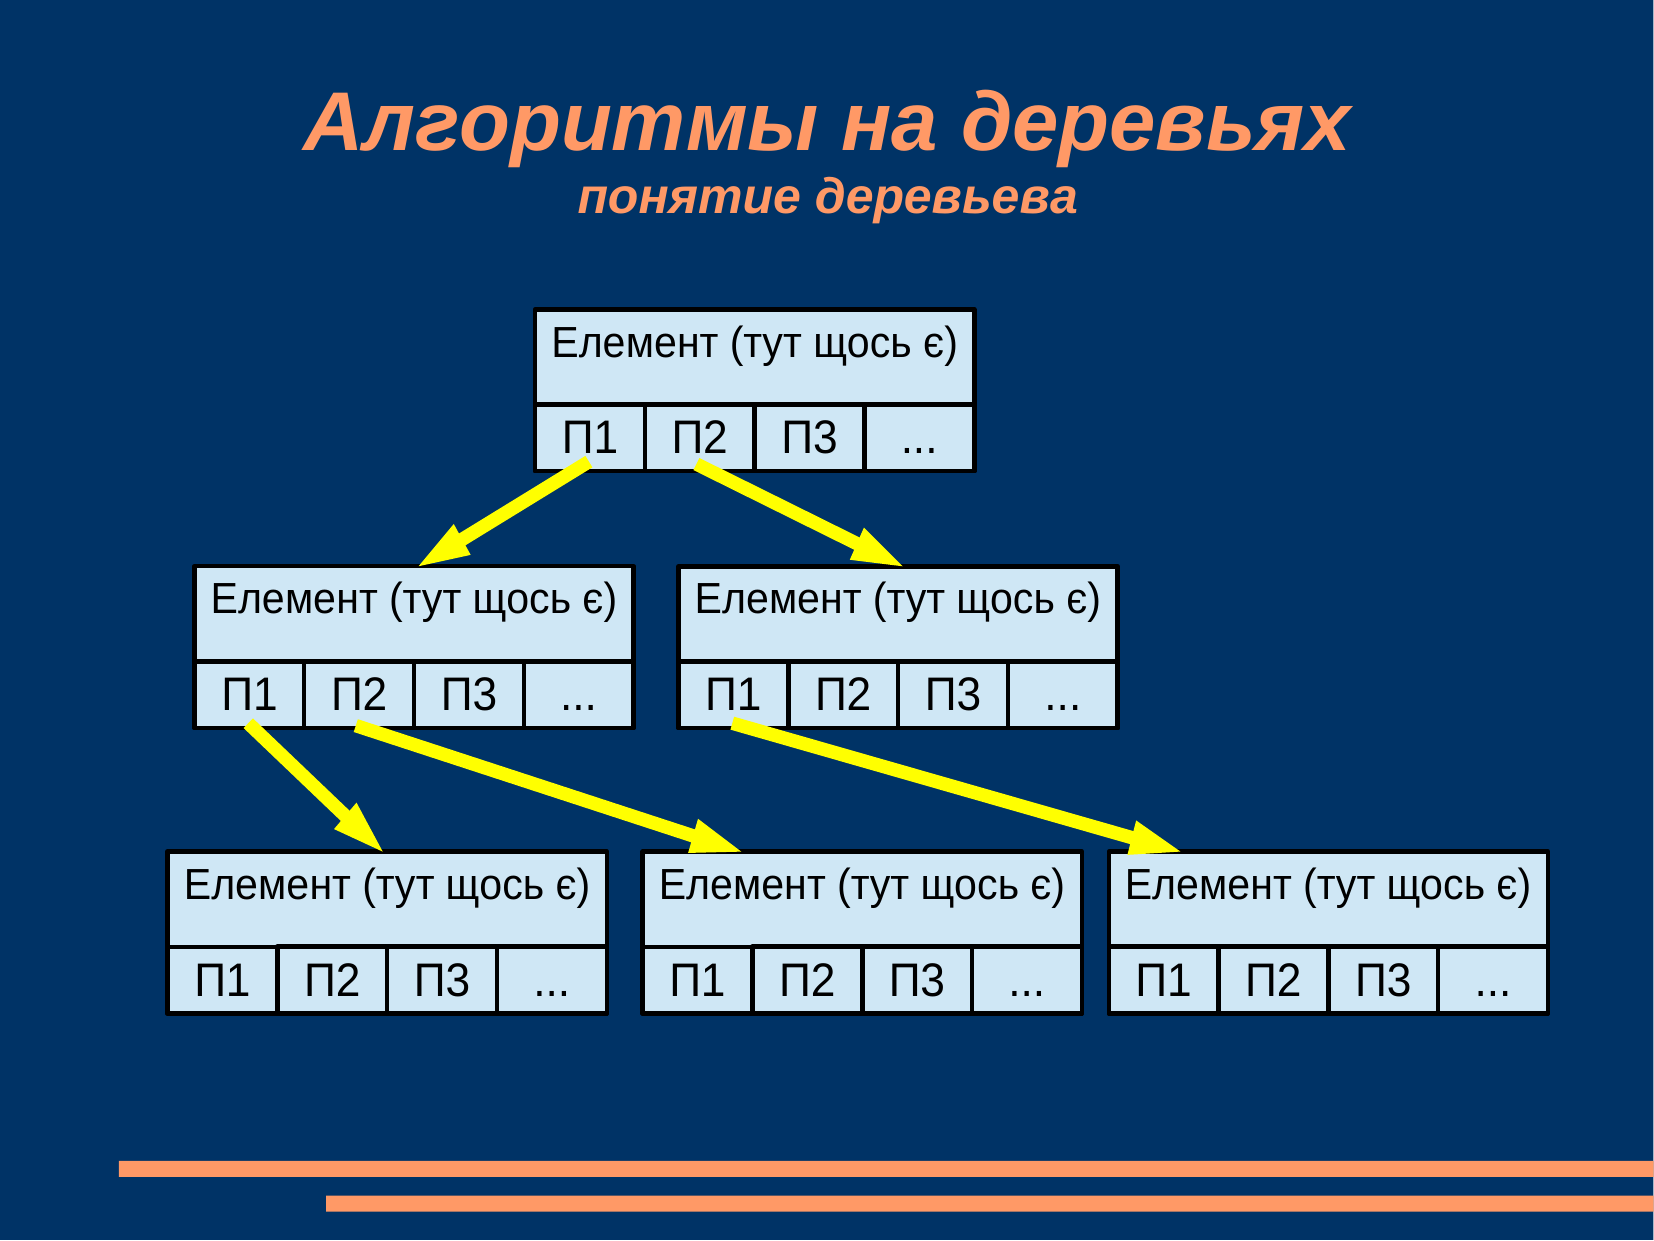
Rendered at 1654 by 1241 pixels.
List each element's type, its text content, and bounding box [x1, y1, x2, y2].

title Алгоритмы на деревьях понятие деревьева [121, 46, 1534, 254]
picture [165, 307, 1551, 1016]
